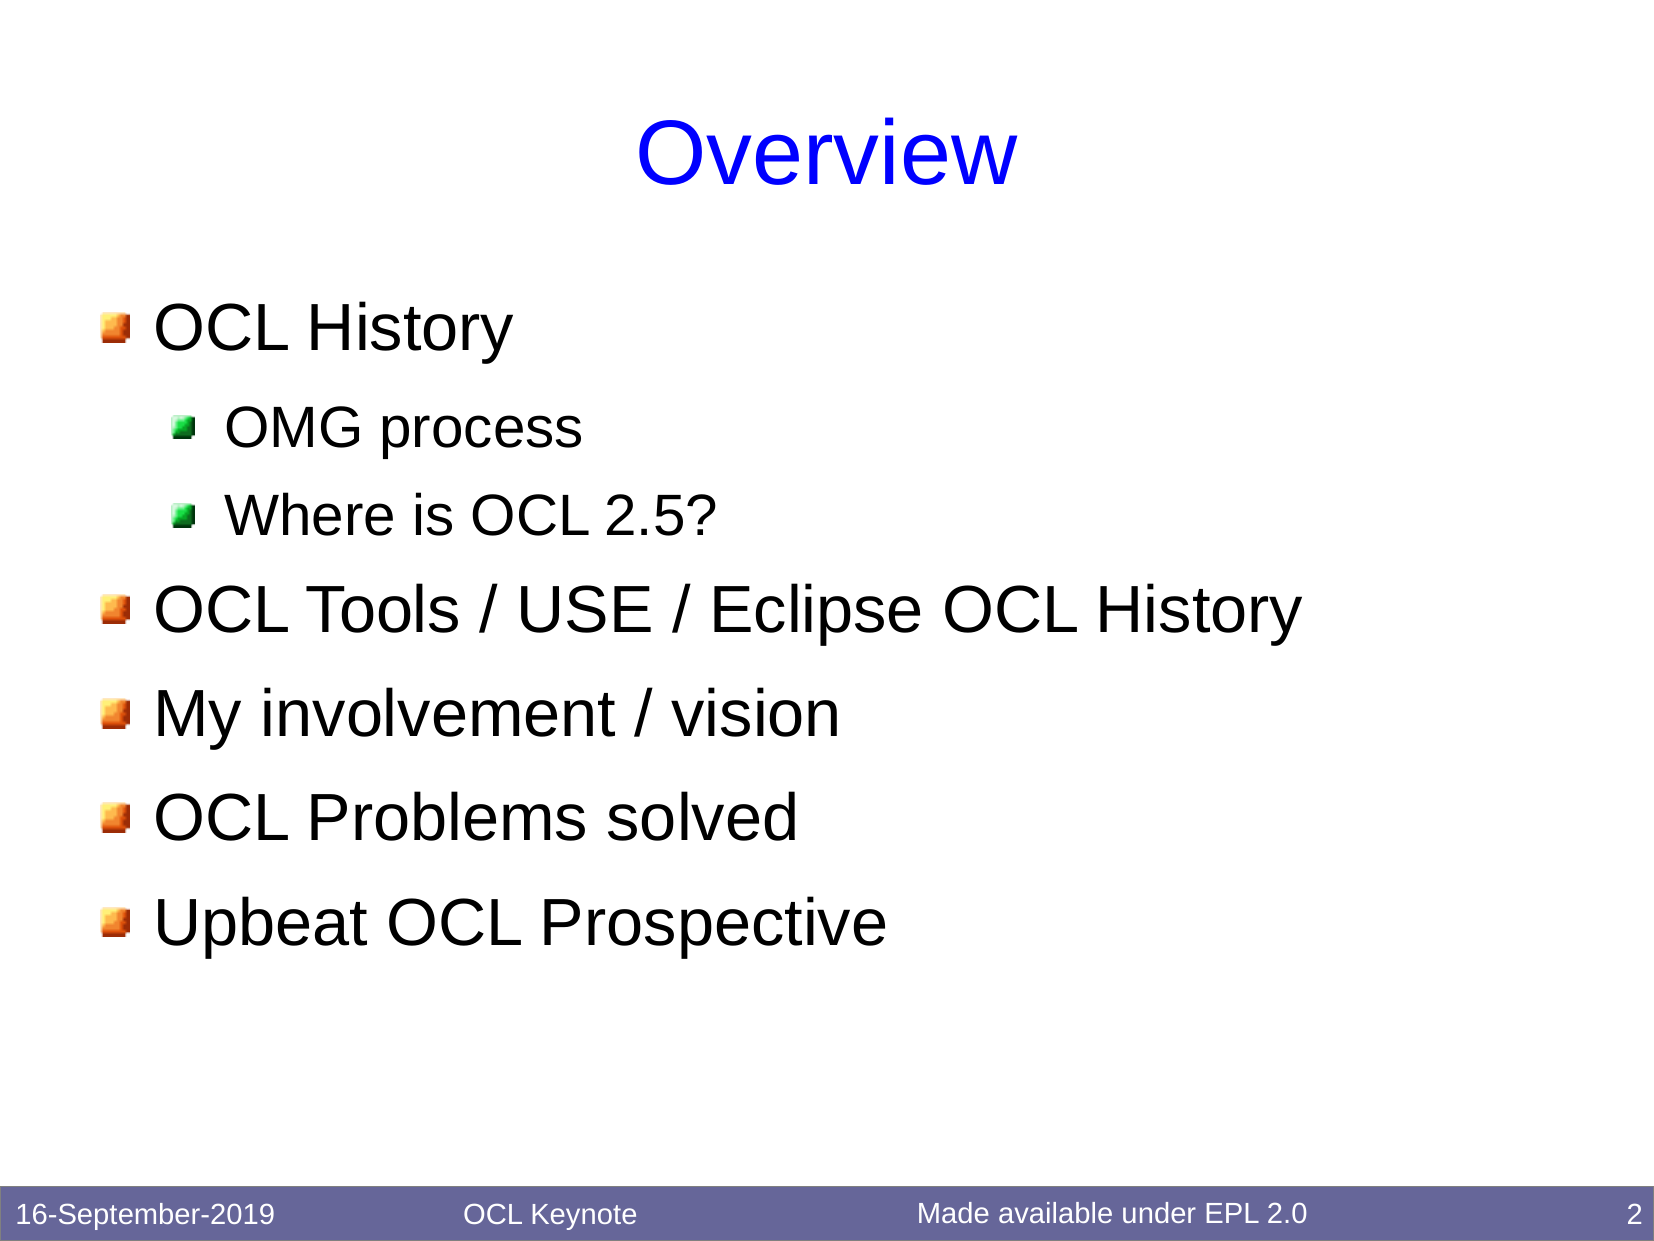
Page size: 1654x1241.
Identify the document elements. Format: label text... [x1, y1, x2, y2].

list OCL History OMG process Where is OCL 2.5? OCL Tools / USE / Eclipse OCL History My involvement / vision OCL Problems solved Upbeat OCL Prospective [82, 290, 1571, 1010]
title Overview [82, 49, 1571, 257]
